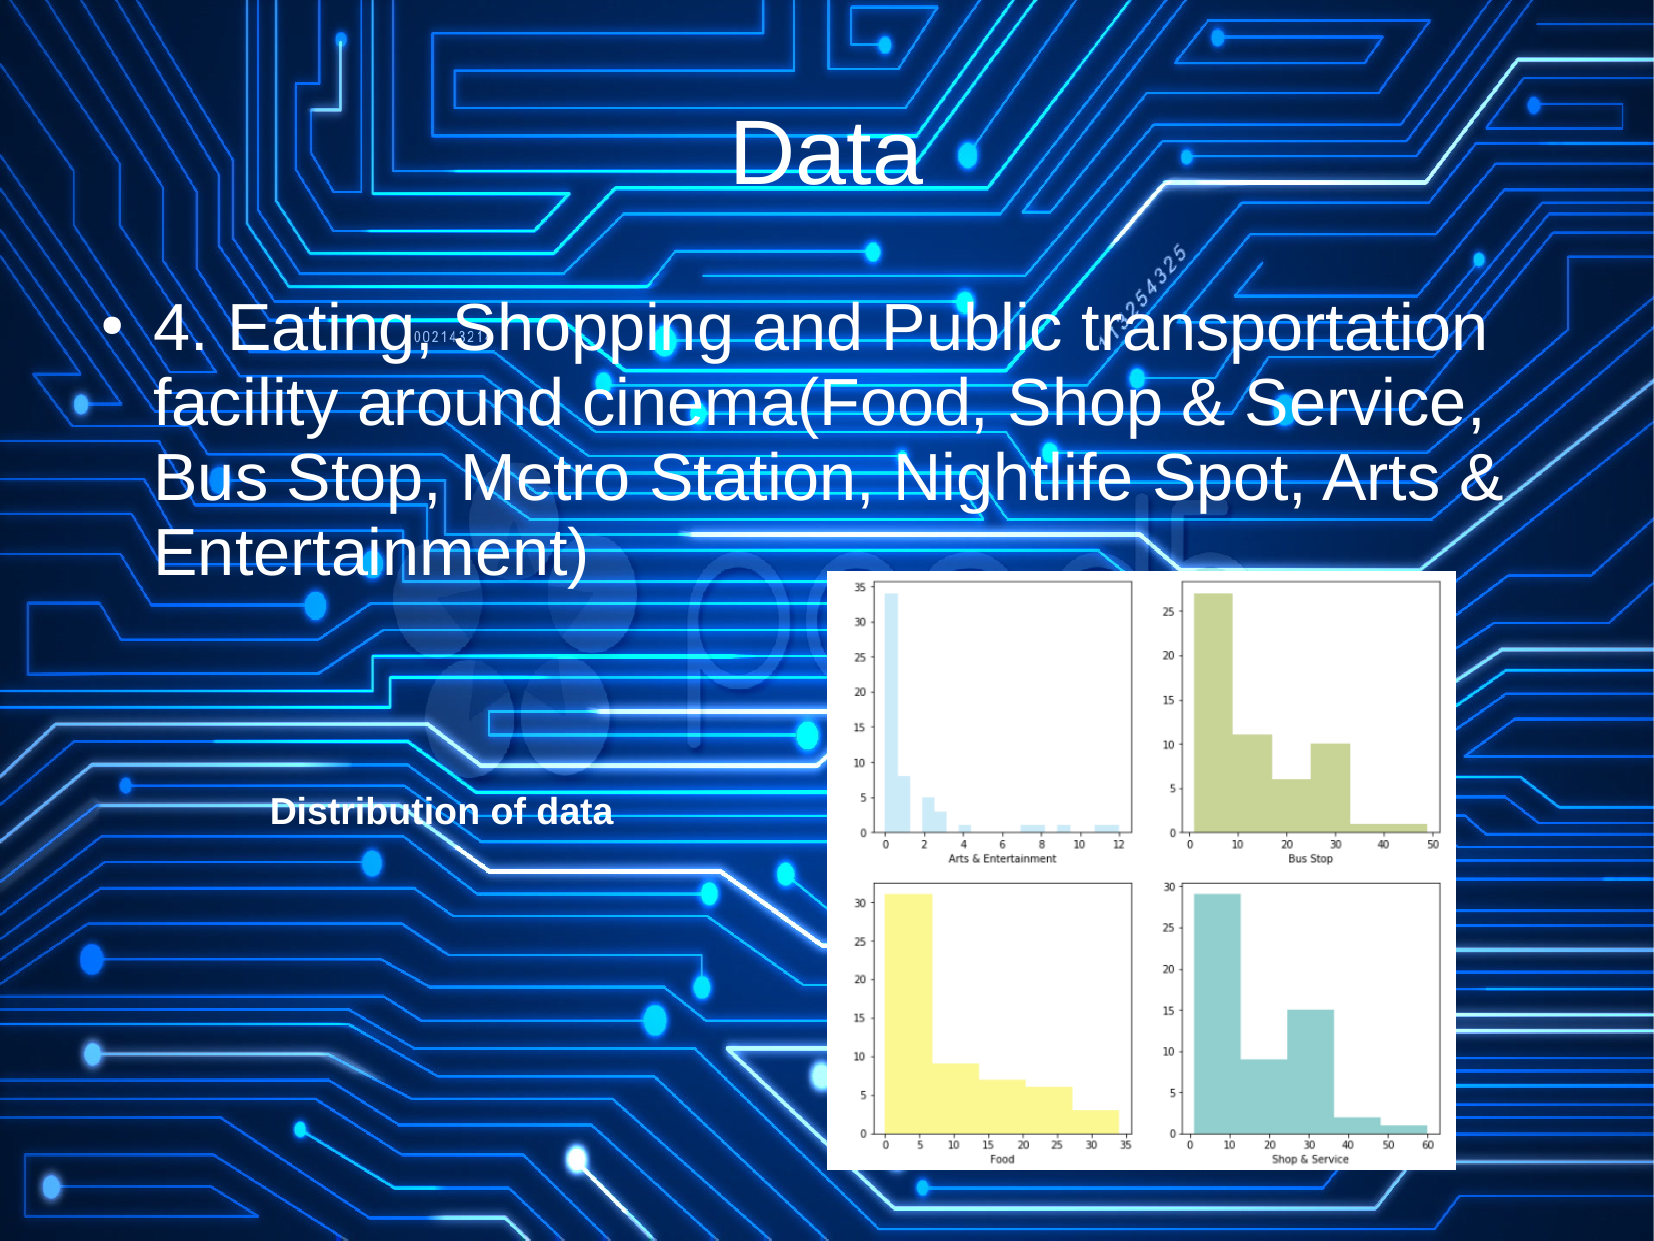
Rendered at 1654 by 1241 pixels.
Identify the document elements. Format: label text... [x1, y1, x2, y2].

title Data [82, 49, 1571, 257]
picture [0, 0, 1654, 1241]
text_box Distribution of data [255, 783, 631, 856]
list 4. Eating, Shopping and Public transportation facility around cinema(Food, Shop & Service, Bus Stop, Metro Station, Nightlife Spot, Arts & Entertainment) [82, 290, 1571, 1010]
